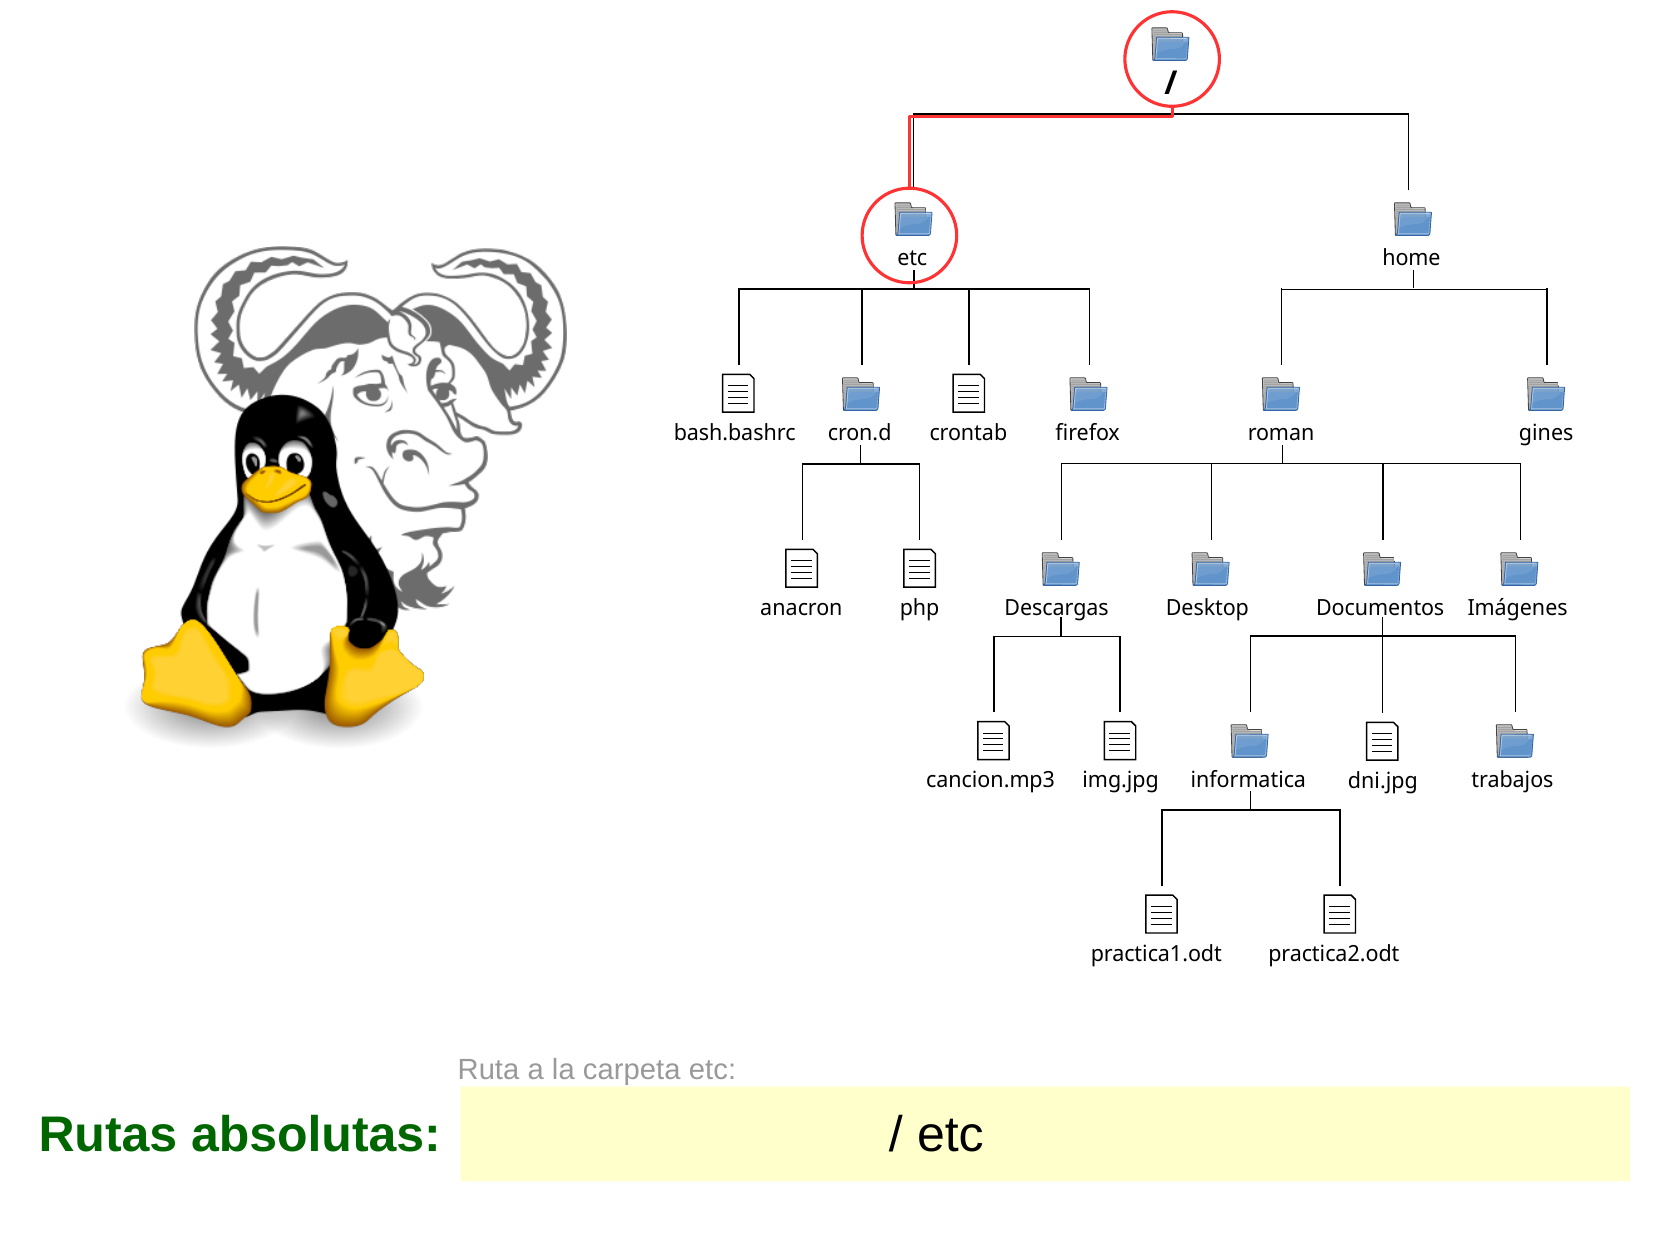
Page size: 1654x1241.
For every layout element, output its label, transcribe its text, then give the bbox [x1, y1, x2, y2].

text_box Rutas absolutas: [23, 1098, 457, 1170]
picture [864, 190, 955, 281]
text_box Ruta a la carpeta etc: [442, 1045, 752, 1093]
picture [1127, 27, 1217, 104]
text_box / [874, 1098, 902, 1169]
picture [123, 246, 567, 750]
text_box [460, 1086, 1630, 1182]
picture [675, 27, 1576, 967]
text_box etc [902, 1098, 999, 1170]
